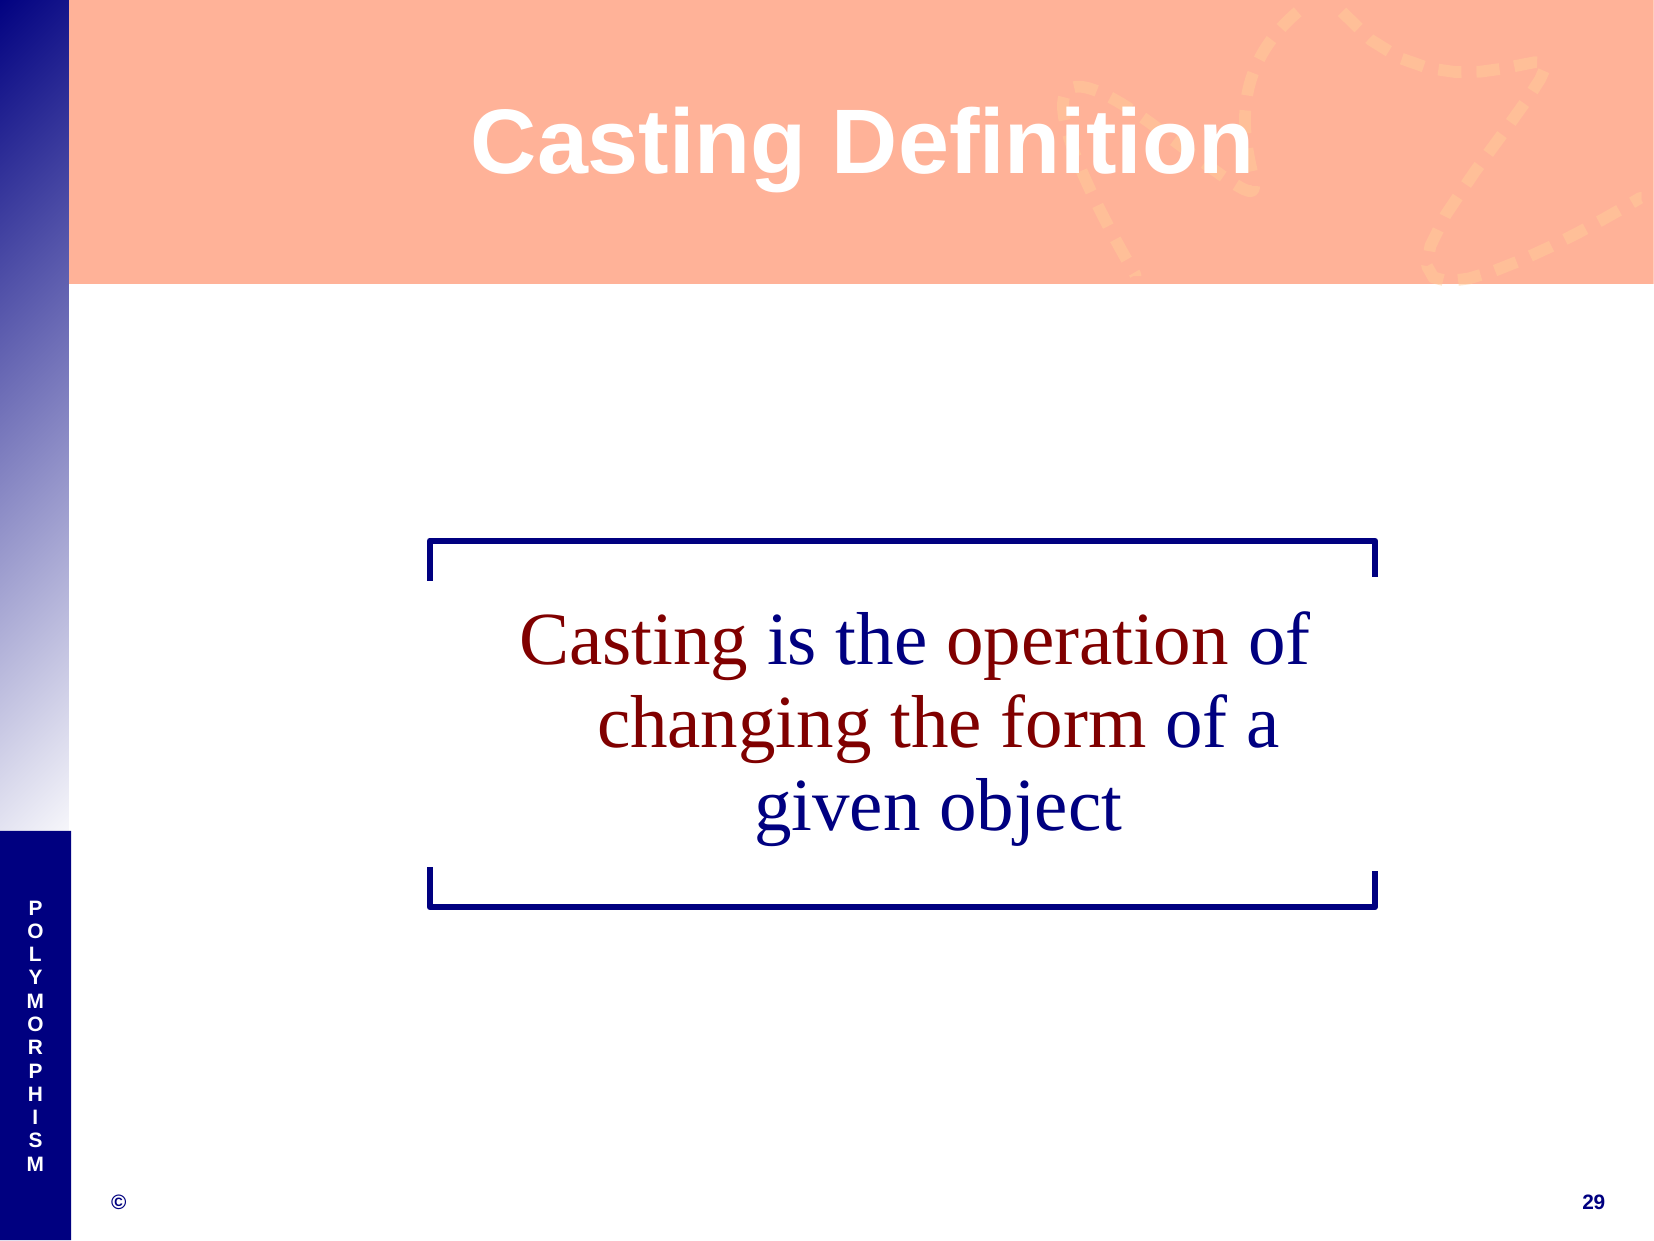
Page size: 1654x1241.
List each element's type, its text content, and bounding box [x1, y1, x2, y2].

title Casting Definition [109, 37, 1617, 246]
text_box P O L Y M O R P H I S M [0, 830, 71, 1241]
text_box Casting is the operation of changing the form of a given object [446, 513, 1358, 931]
